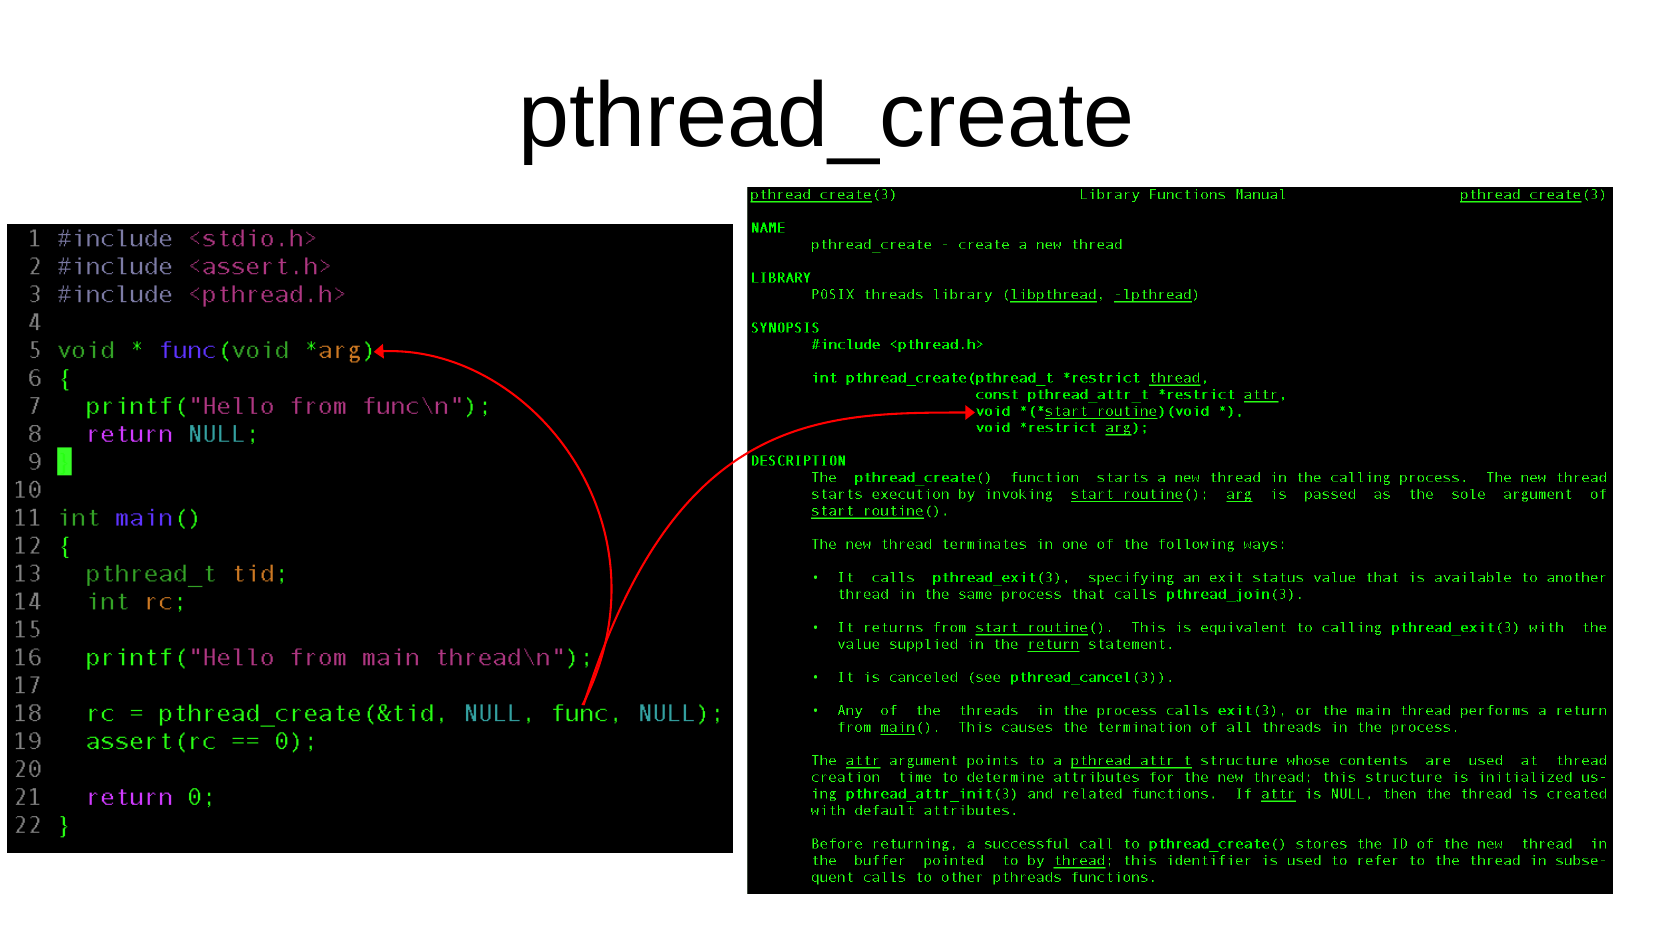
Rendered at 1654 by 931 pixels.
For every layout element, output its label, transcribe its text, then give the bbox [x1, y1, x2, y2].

picture [747, 187, 1613, 894]
title pthread_create [82, 37, 1571, 193]
picture [7, 224, 733, 853]
